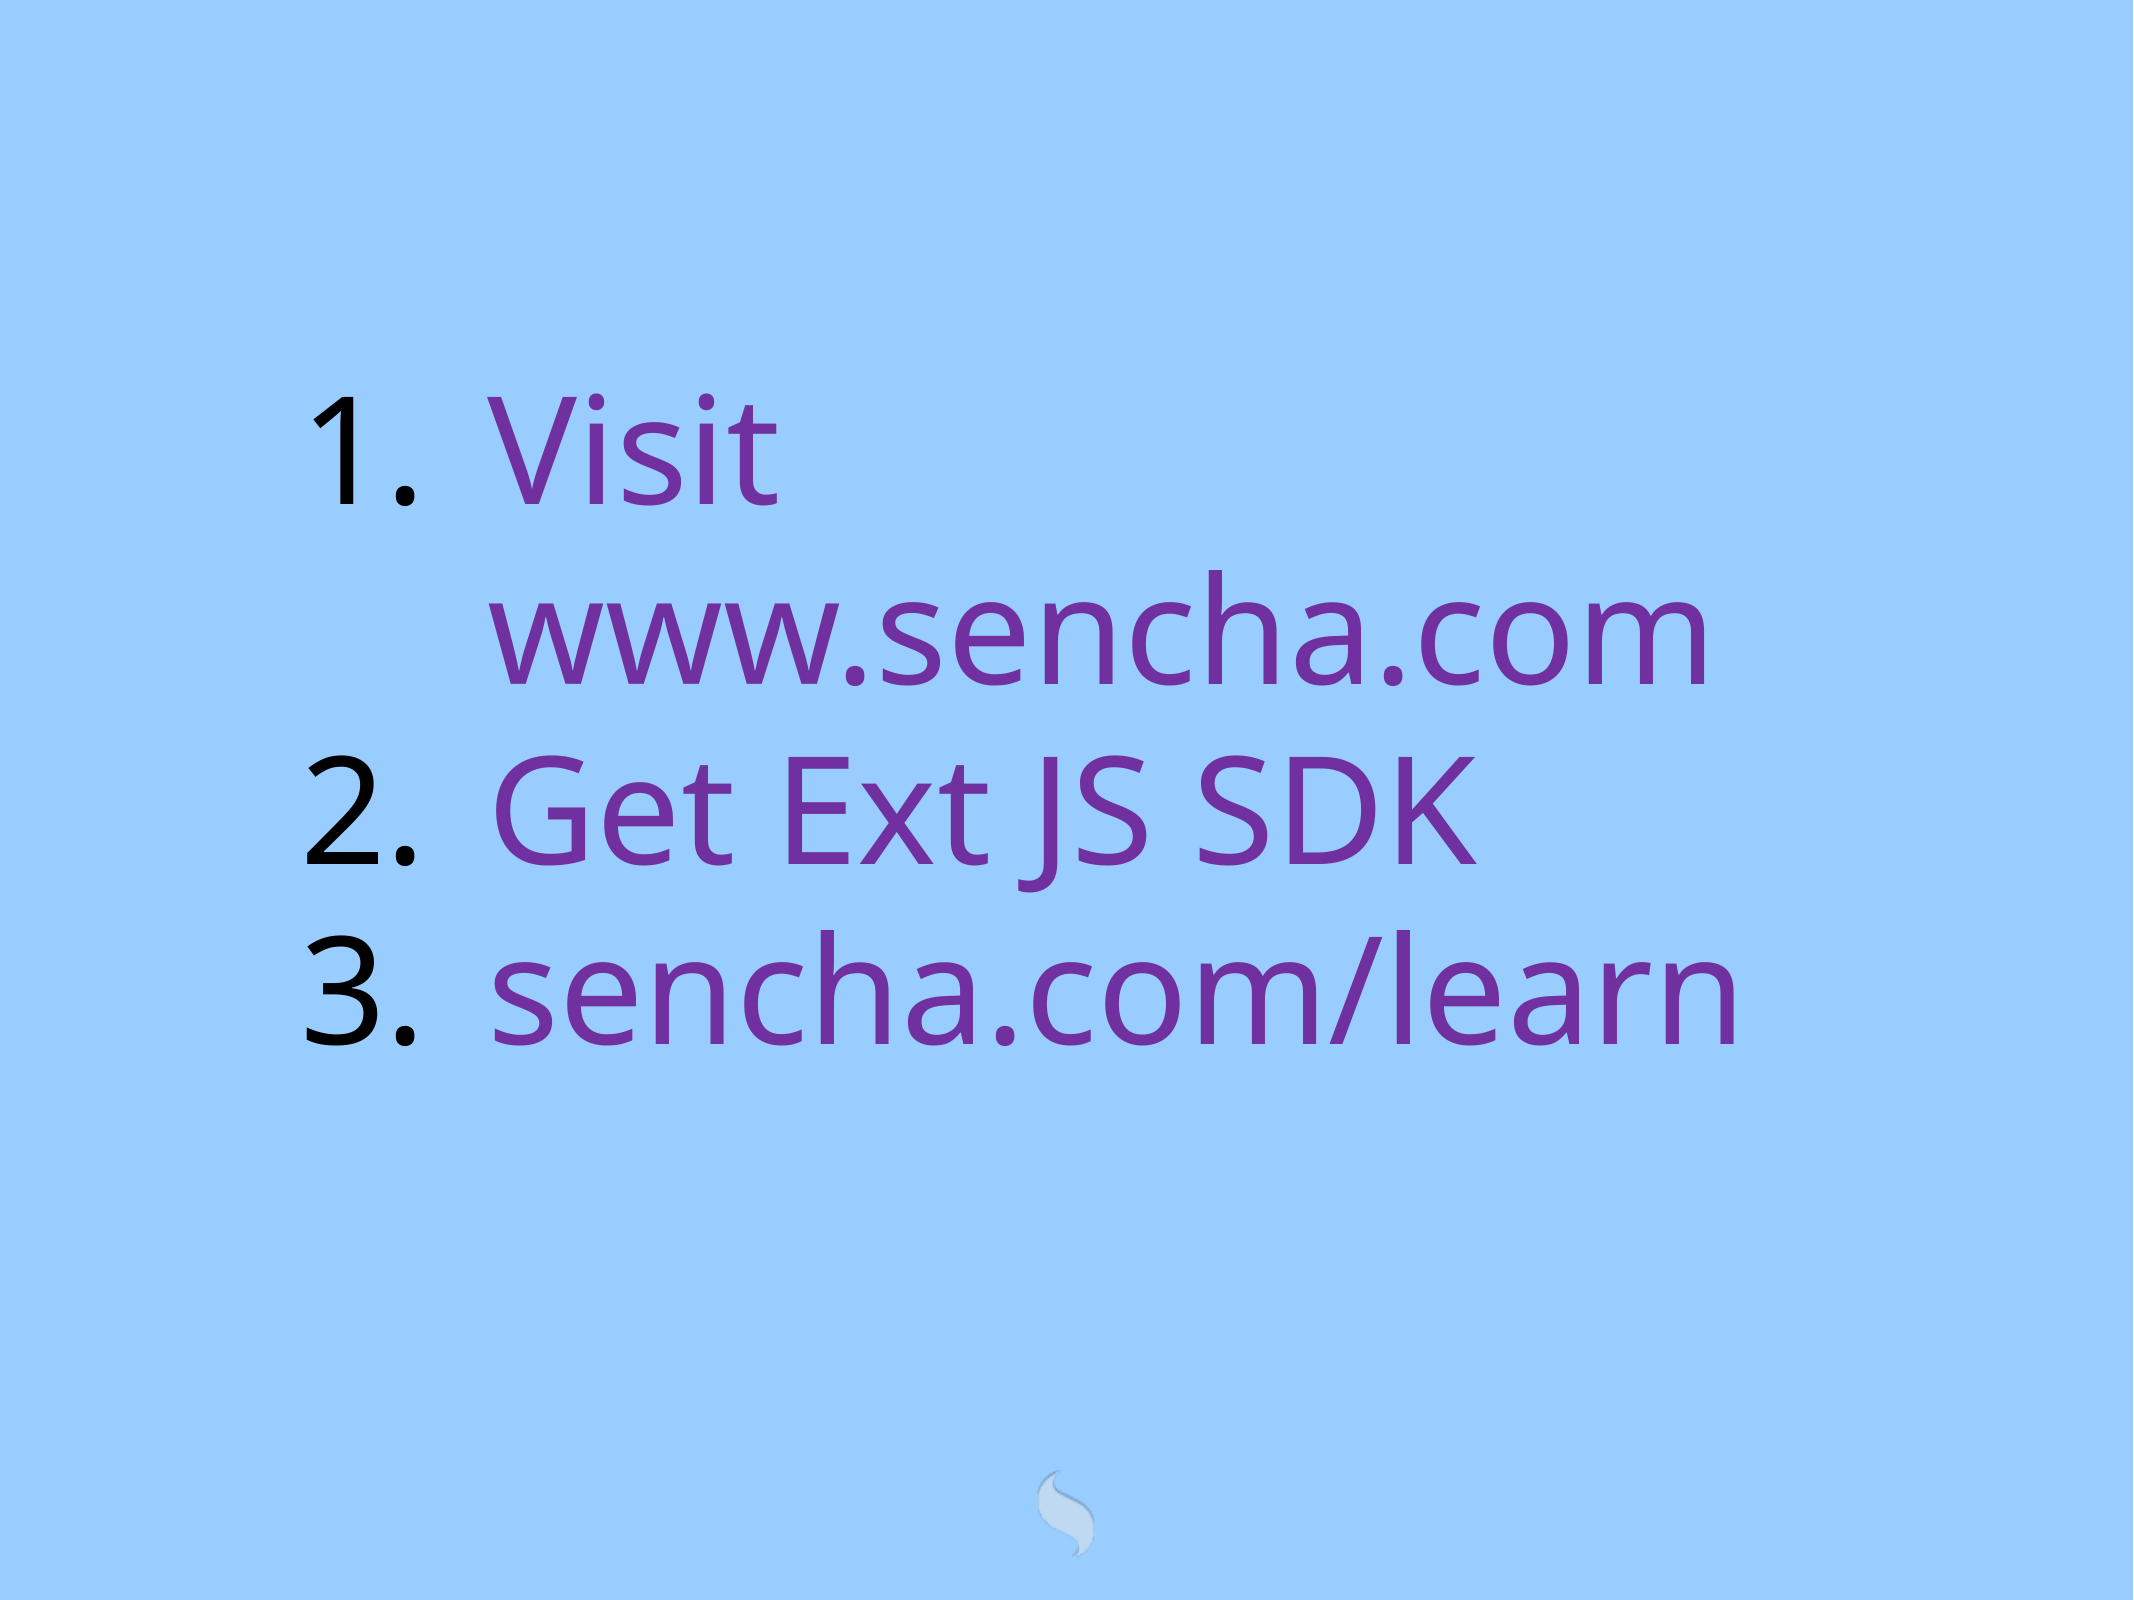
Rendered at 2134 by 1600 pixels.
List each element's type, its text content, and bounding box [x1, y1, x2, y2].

text_box Visit www.sencha.com Get Ext JS SDK sencha.com/learn [291, 312, 2005, 1263]
picture [1035, 1470, 1098, 1561]
